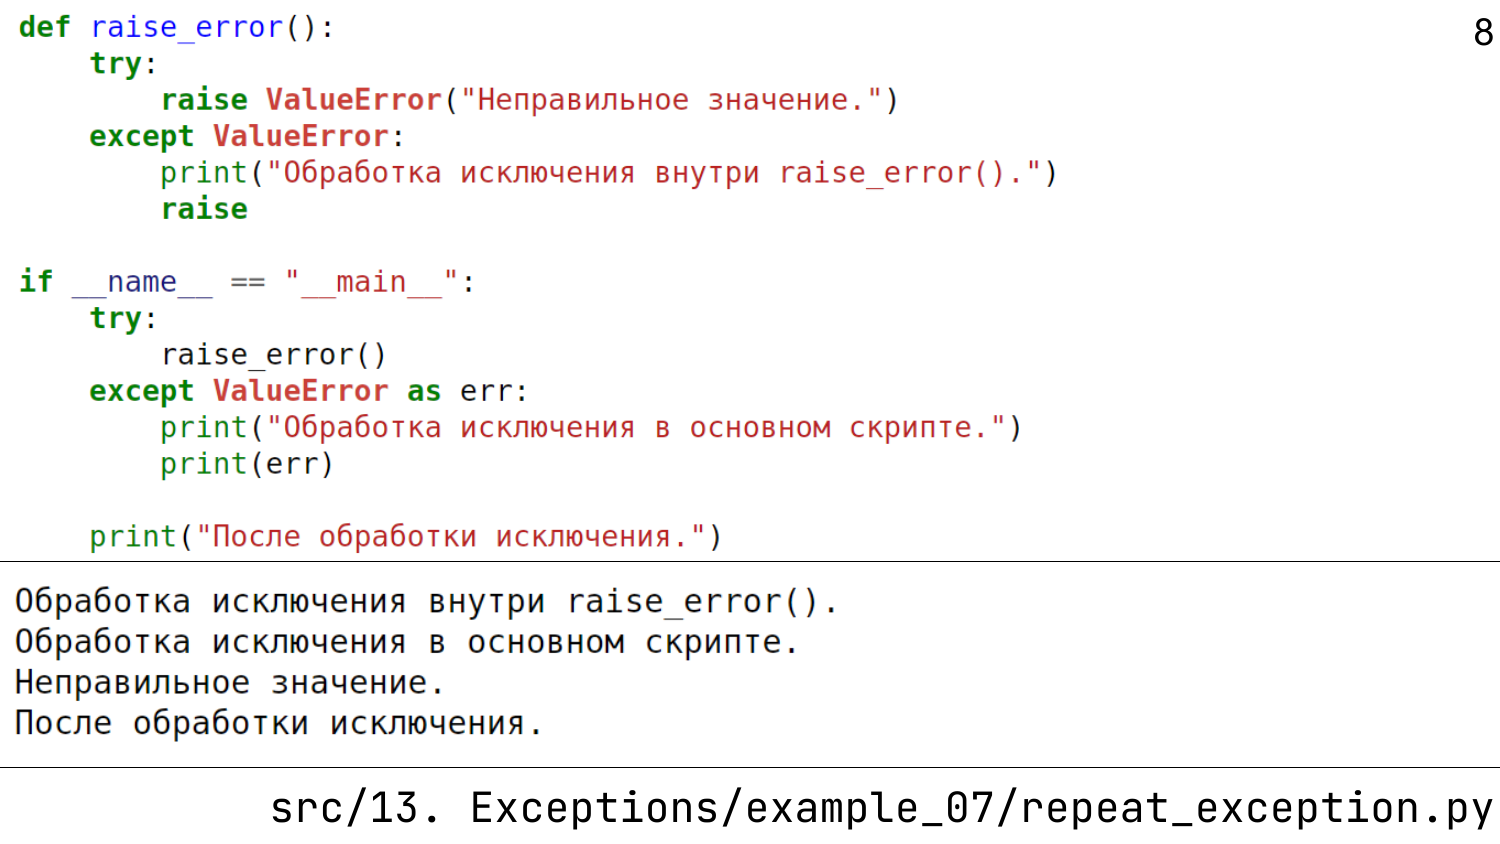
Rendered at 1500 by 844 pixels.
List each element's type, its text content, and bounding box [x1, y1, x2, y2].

picture [9, 5, 1063, 561]
title src/13. Exceptions/example_07/repeat_exception.py [6, 773, 1495, 843]
picture [5, 578, 845, 749]
